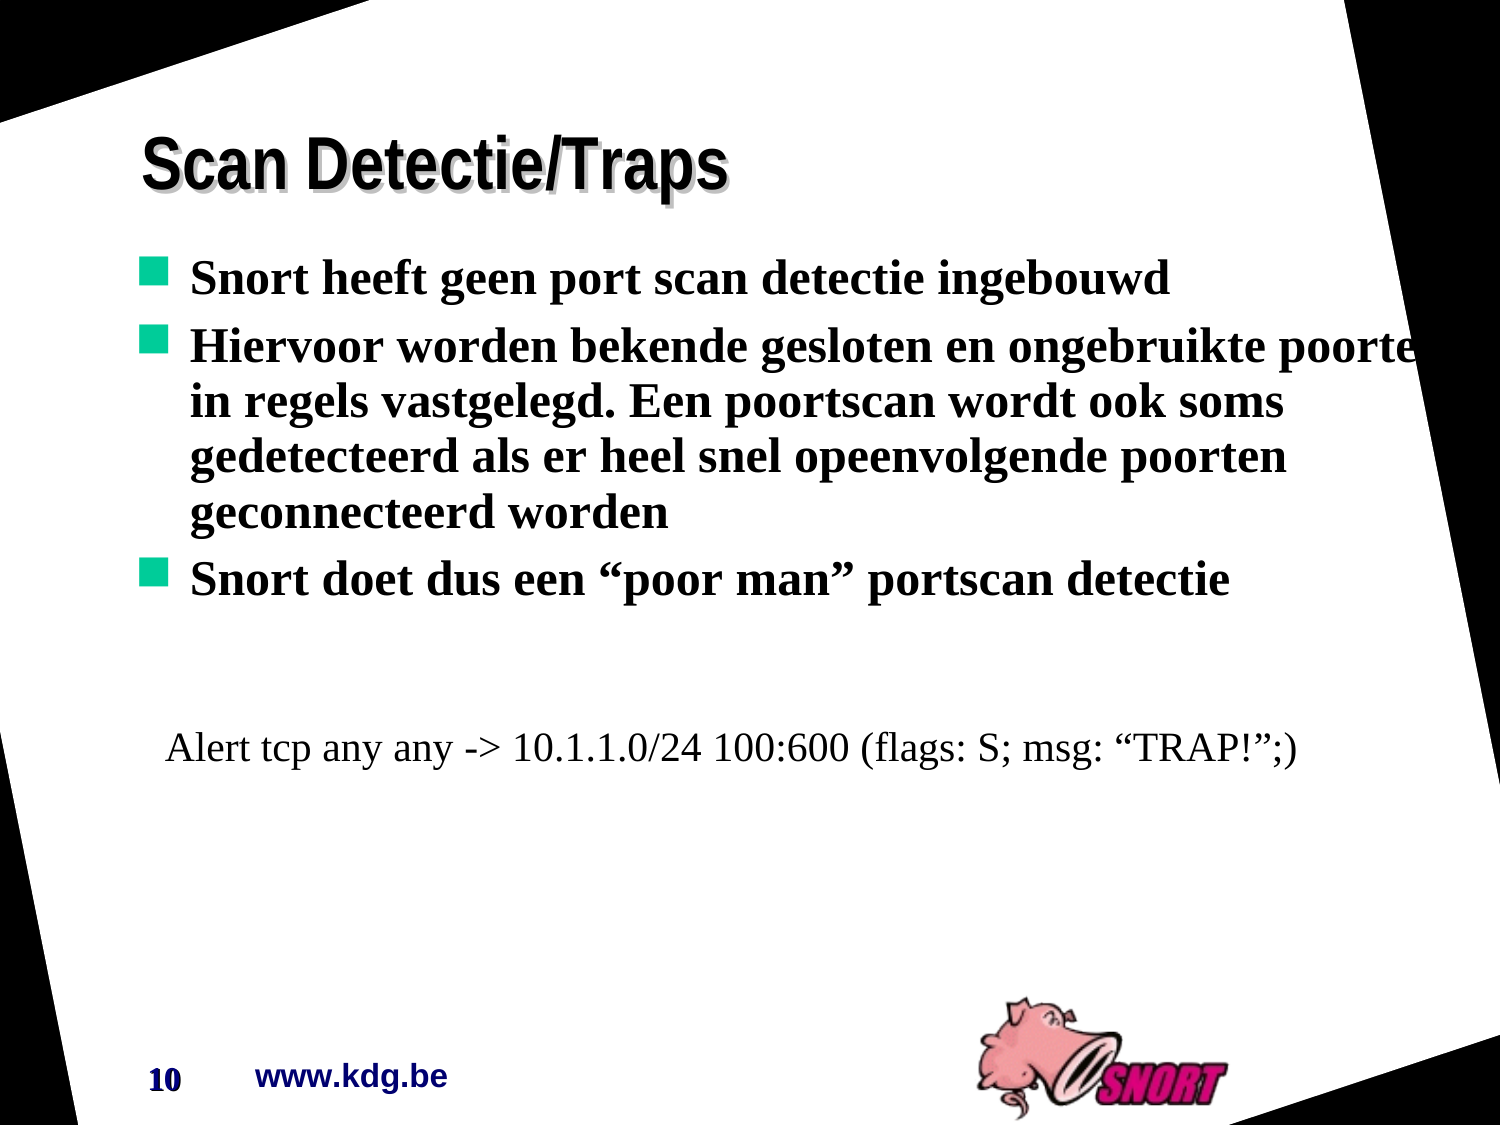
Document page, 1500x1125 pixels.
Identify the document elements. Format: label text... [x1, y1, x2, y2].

title Scan Detectie/Traps [141, 112, 1447, 214]
text_box Alert tcp any any -> 10.1.1.0/24 100:600 (flags: S; msg: “TRAP!”;) [149, 712, 1426, 778]
picture [956, 1026, 1240, 1125]
list Snort heeft geen port scan detectie ingebouwd Hiervoor worden bekende gesloten en ongebruikte poorten in regels vastgelegd. Een poortscan wordt ook soms gedetecteerd als er heel snel opeenvolgende poorten geconnecteerd worden Snort doet dus een “poor man” portscan detectie [135, 249, 1447, 1026]
